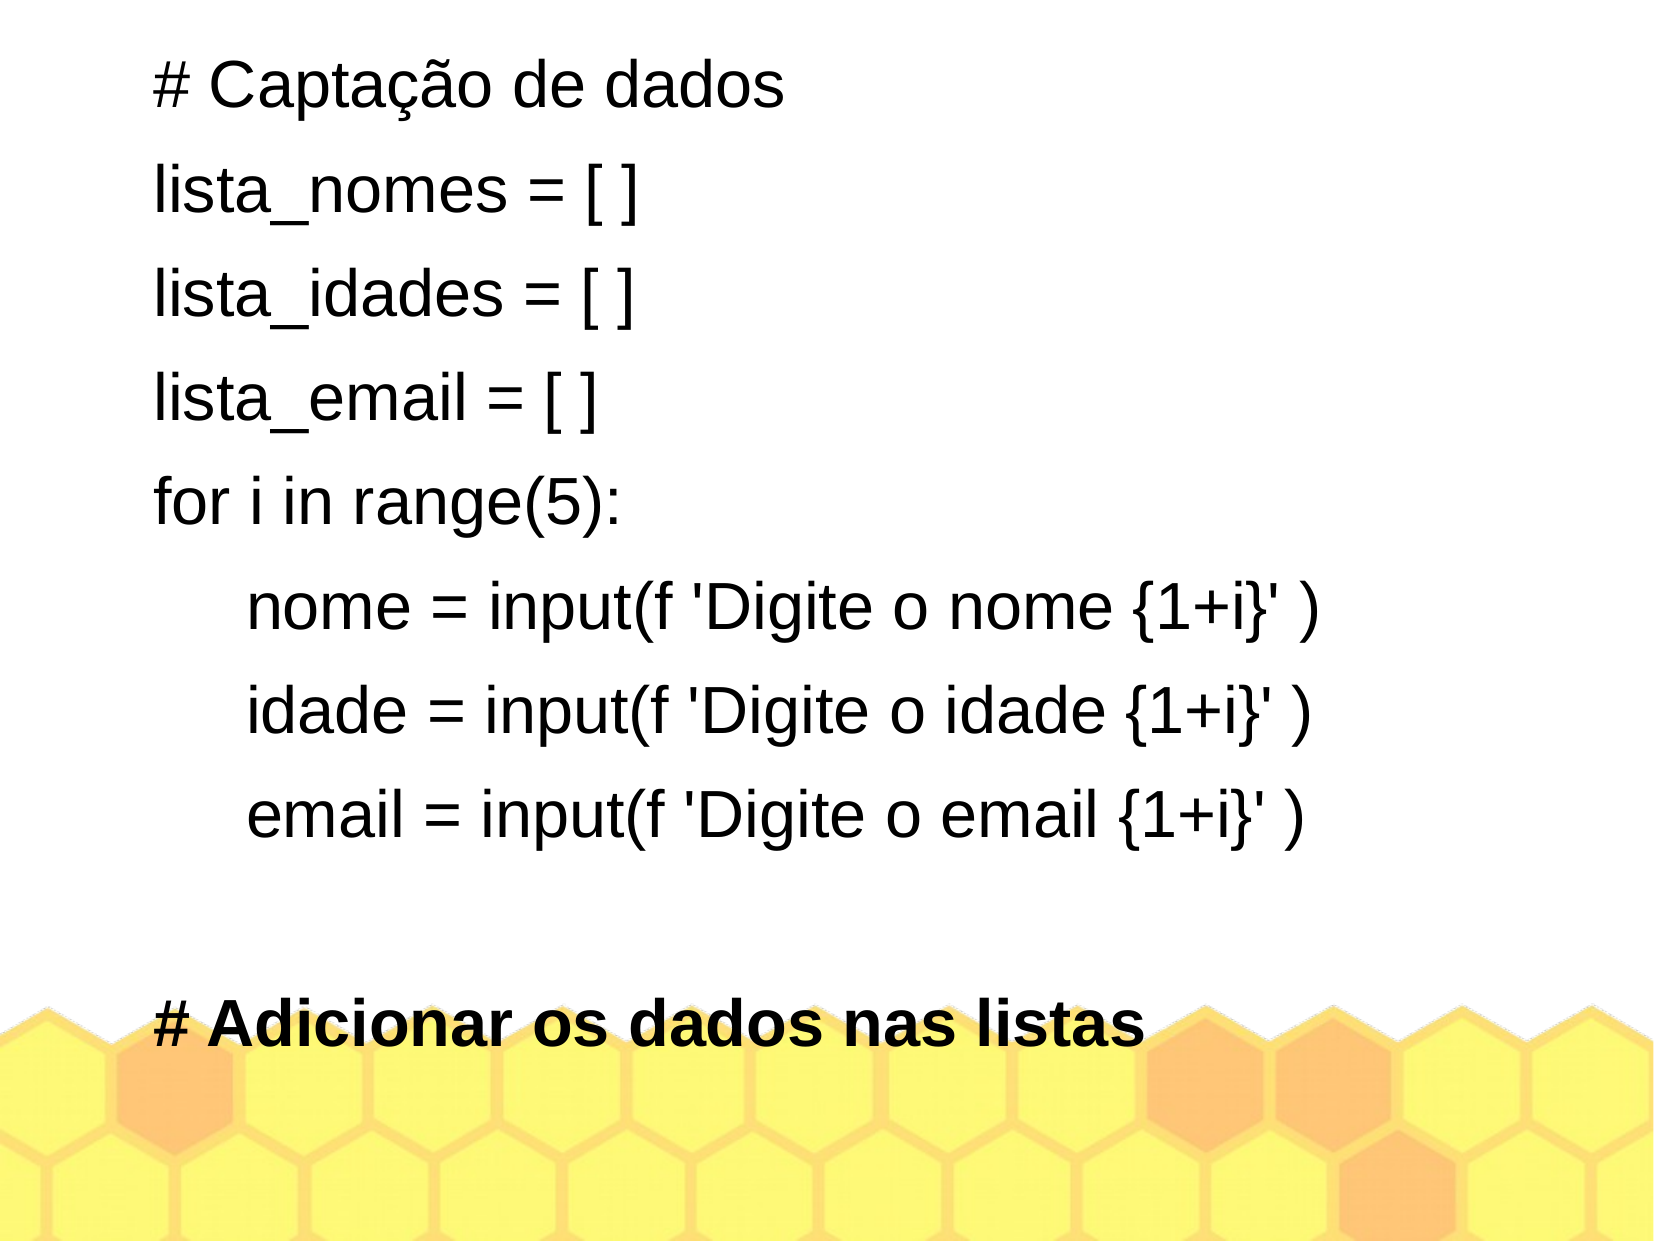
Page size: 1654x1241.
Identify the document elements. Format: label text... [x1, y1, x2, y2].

list # Captação de dados lista_nomes = [ ] lista_idades = [ ] lista_email = [ ] for i in range(5): nome = input(f 'Digite o nome {1+i}' ) idade = input(f 'Digite o idade {1+i}' ) email = input(f 'Digite o email {1+i}' ) # Adicionar os dados nas listas [82, 47, 1571, 1205]
picture [0, 1001, 1654, 1241]
